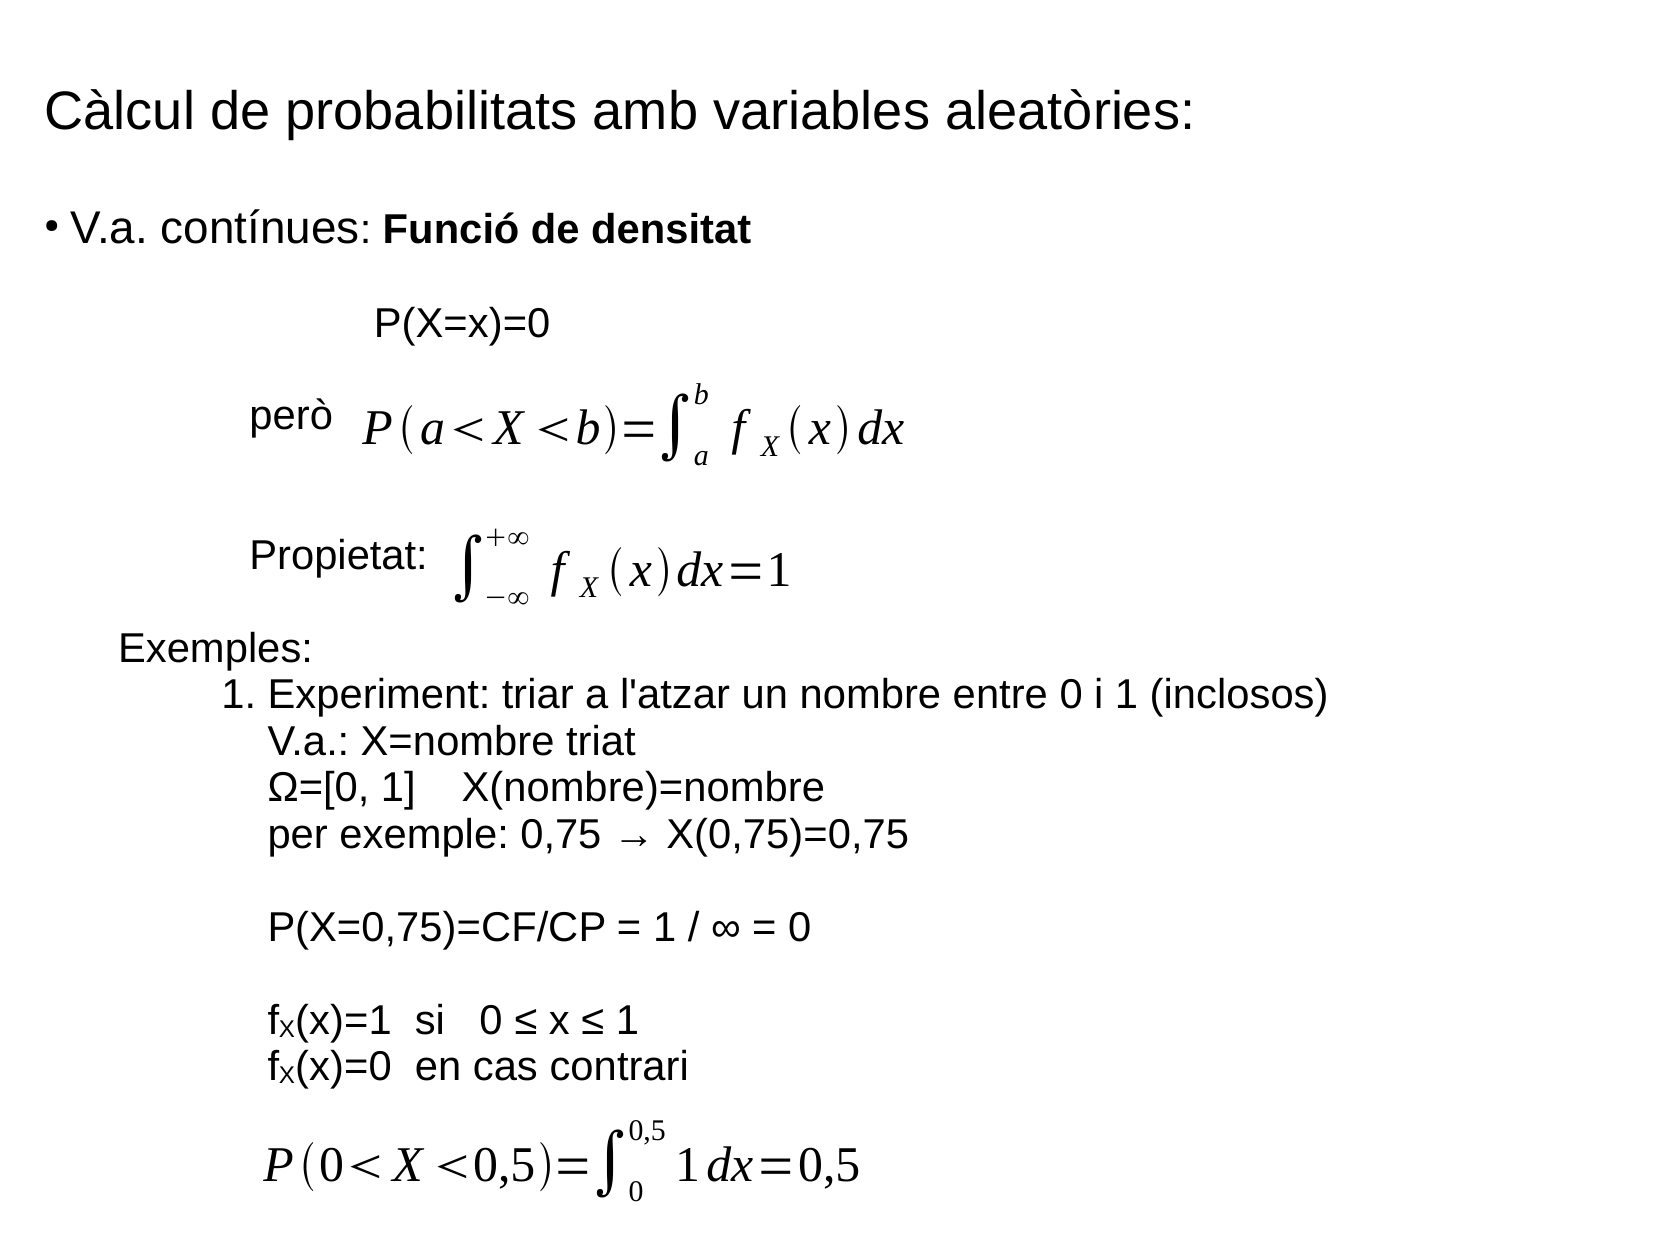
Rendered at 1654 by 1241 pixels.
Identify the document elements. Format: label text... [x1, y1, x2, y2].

chart [253, 1113, 866, 1210]
chart [353, 377, 910, 474]
text_box Càlcul de probabilitats amb variables aleatòries: V.a. contínues: Funció de densitat P(X=x)=0 però Propietat: Exemples: 1. Experiment: triar a l'atzar un nombre entre 0 i 1 (inclosos) V.a.: X=nombre triat Ω=[0, 1] X(nombre)=nombre per exemple: 0,75 → X(0,75)=0,75 P(X=0,75)=CF/CP = 1 / ∞ = 0 fX(x)=1 si 0 ≤ x ≤ 1 fX(x)=0 en cas contrari [29, 73, 1595, 1241]
chart [441, 519, 798, 615]
